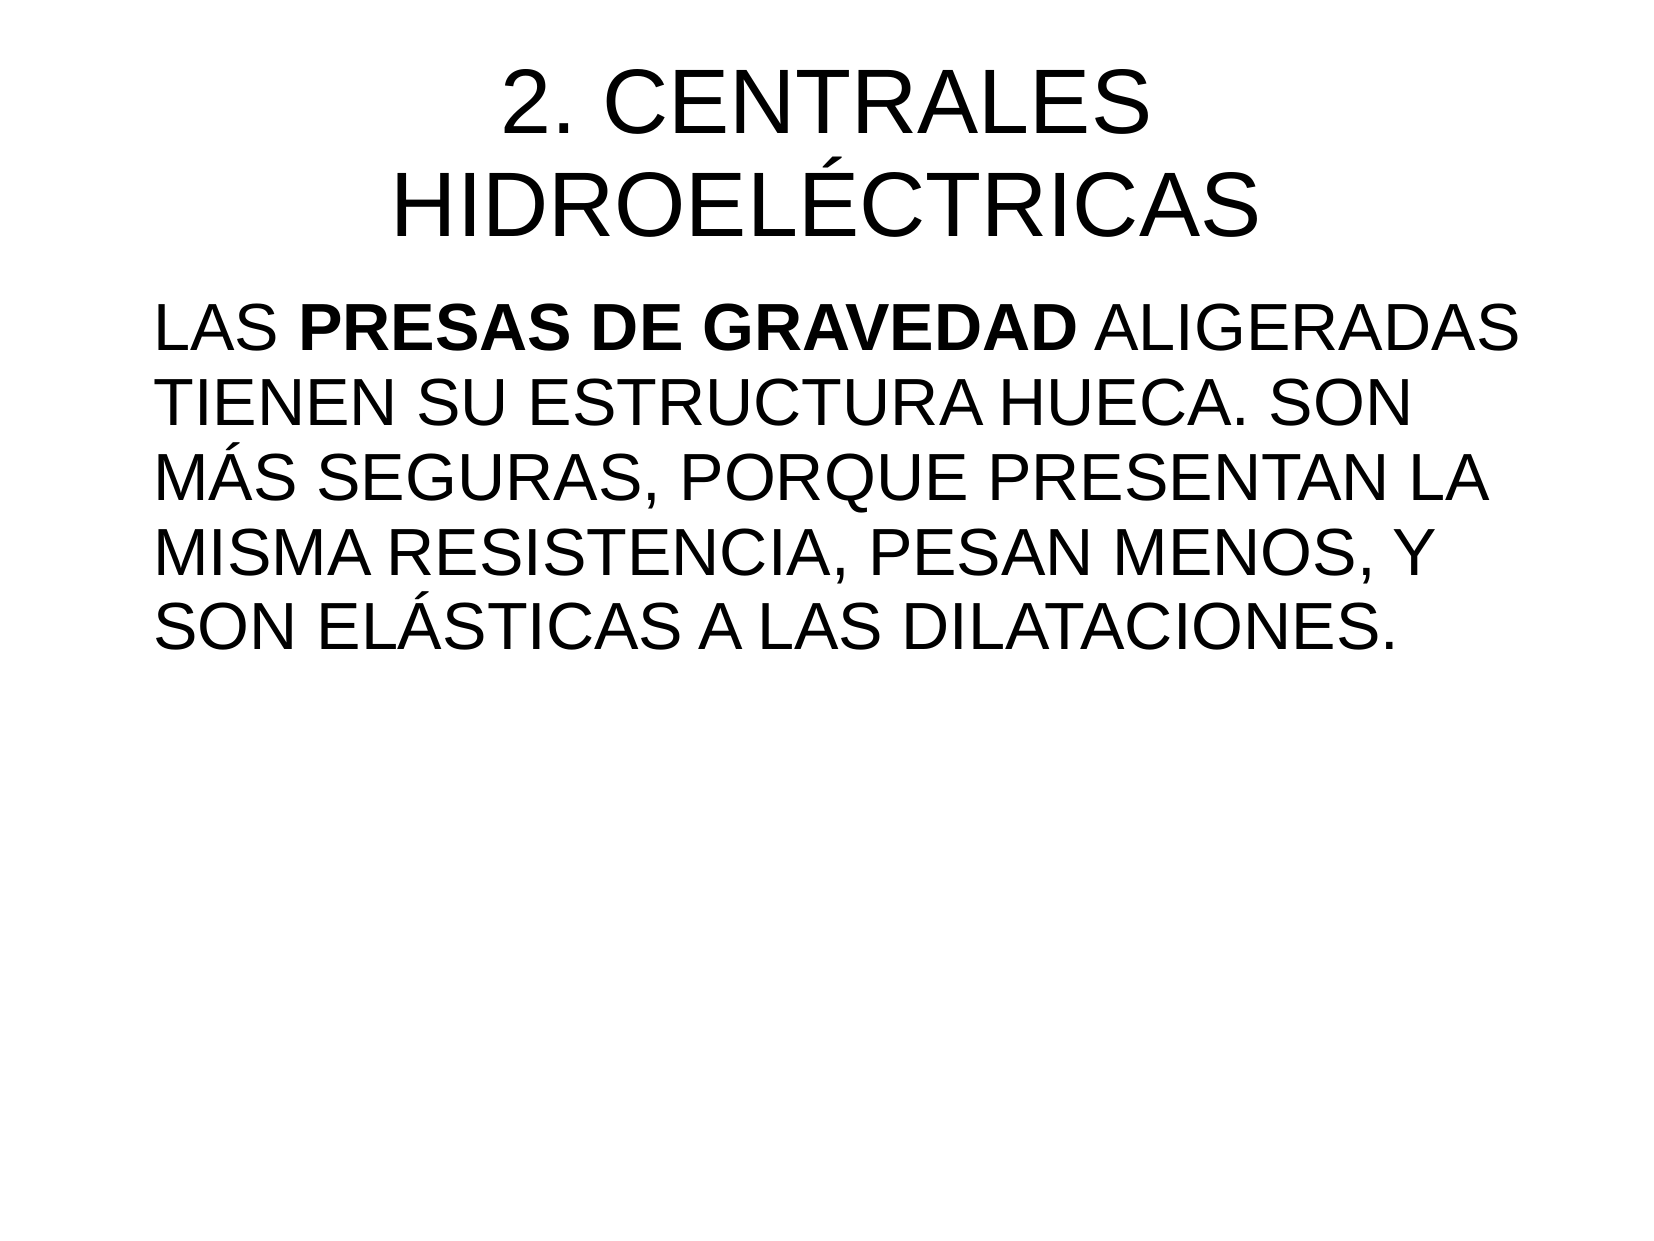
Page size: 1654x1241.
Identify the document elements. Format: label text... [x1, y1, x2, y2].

title 2. CENTRALES HIDROELÉCTRICAS [82, 50, 1571, 256]
list LAS PRESAS DE GRAVEDAD ALIGERADAS TIENEN SU ESTRUCTURA HUECA. SON MÁS SEGURAS, PORQUE PRESENTAN LA MISMA RESISTENCIA, PESAN MENOS, Y SON ELÁSTICAS A LAS DILATACIONES. [82, 290, 1571, 1109]
